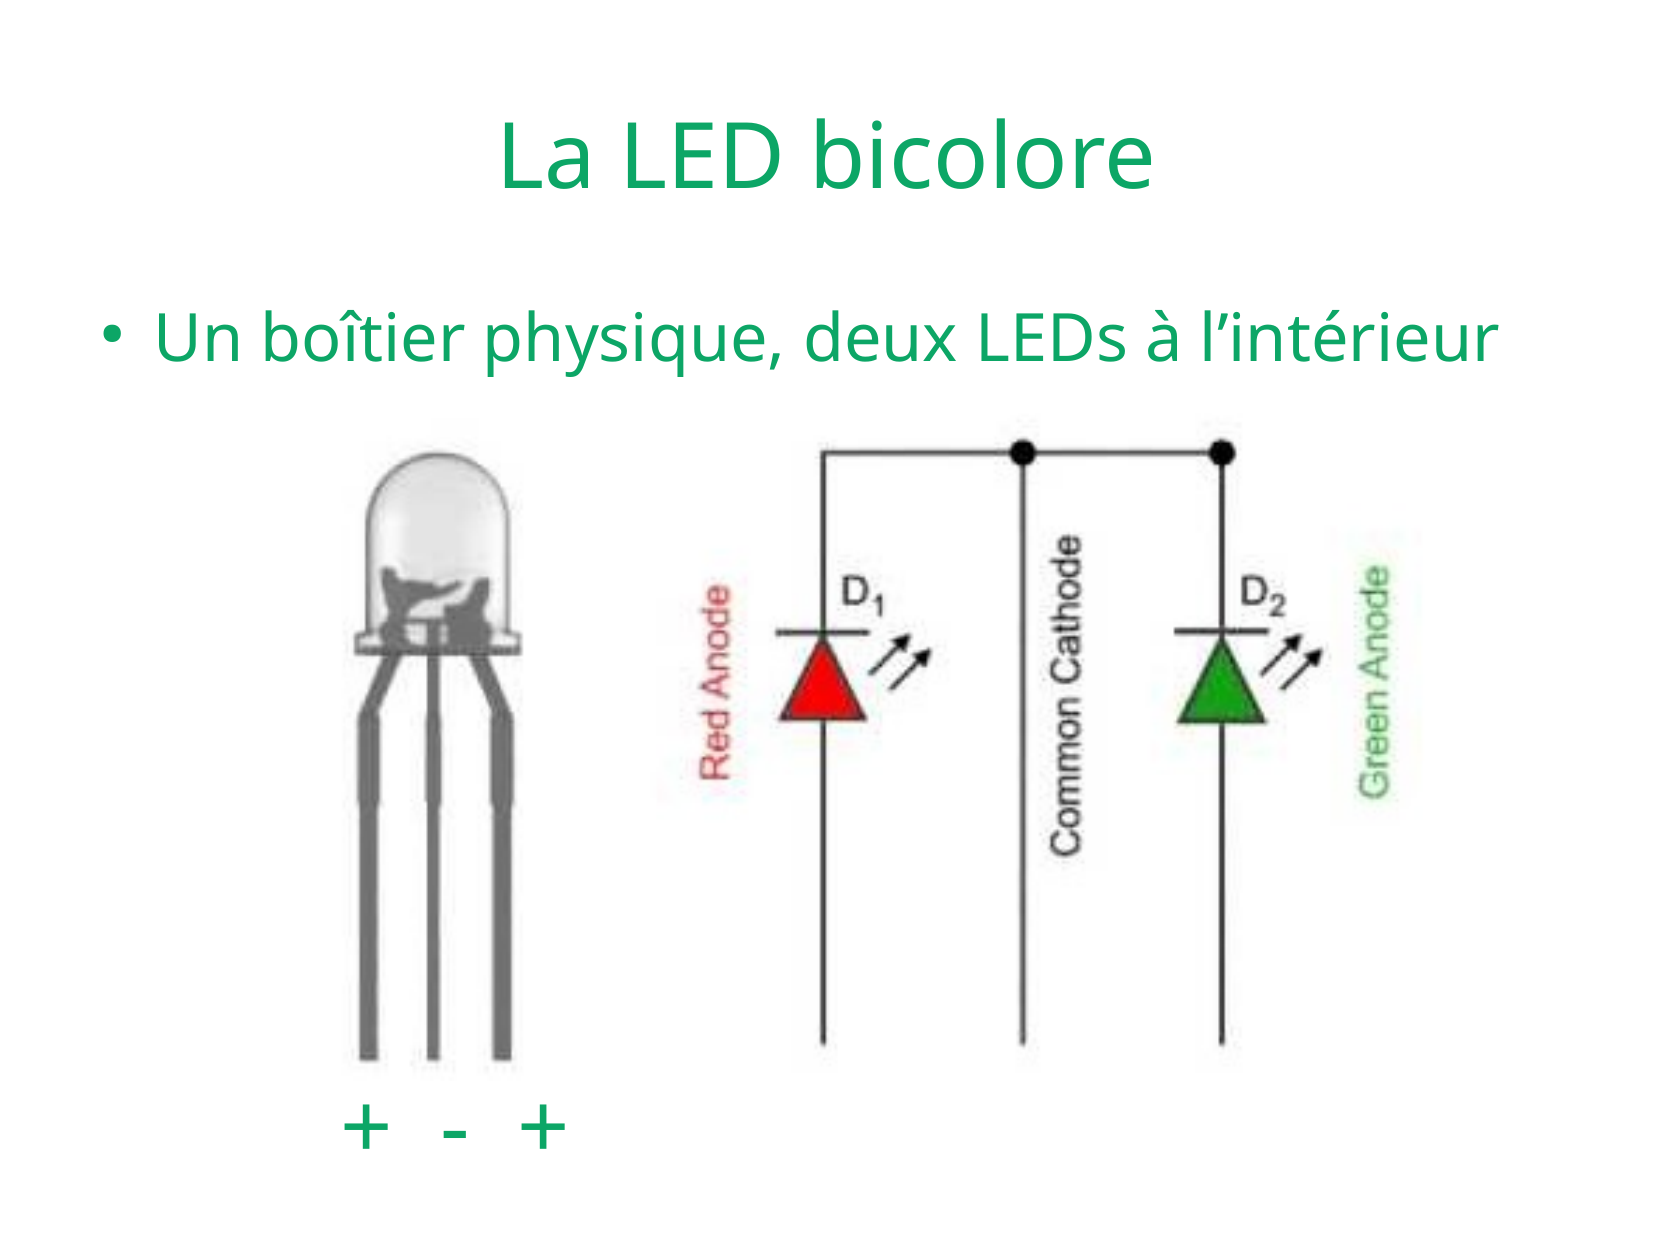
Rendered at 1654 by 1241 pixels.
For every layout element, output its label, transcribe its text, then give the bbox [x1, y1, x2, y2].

title La LED bicolore [82, 49, 1571, 257]
list Un boîtier physique, deux LEDs à l’intérieur [82, 290, 1571, 1010]
picture [164, 1010, 1512, 1081]
list + - + [269, 1061, 1380, 1241]
